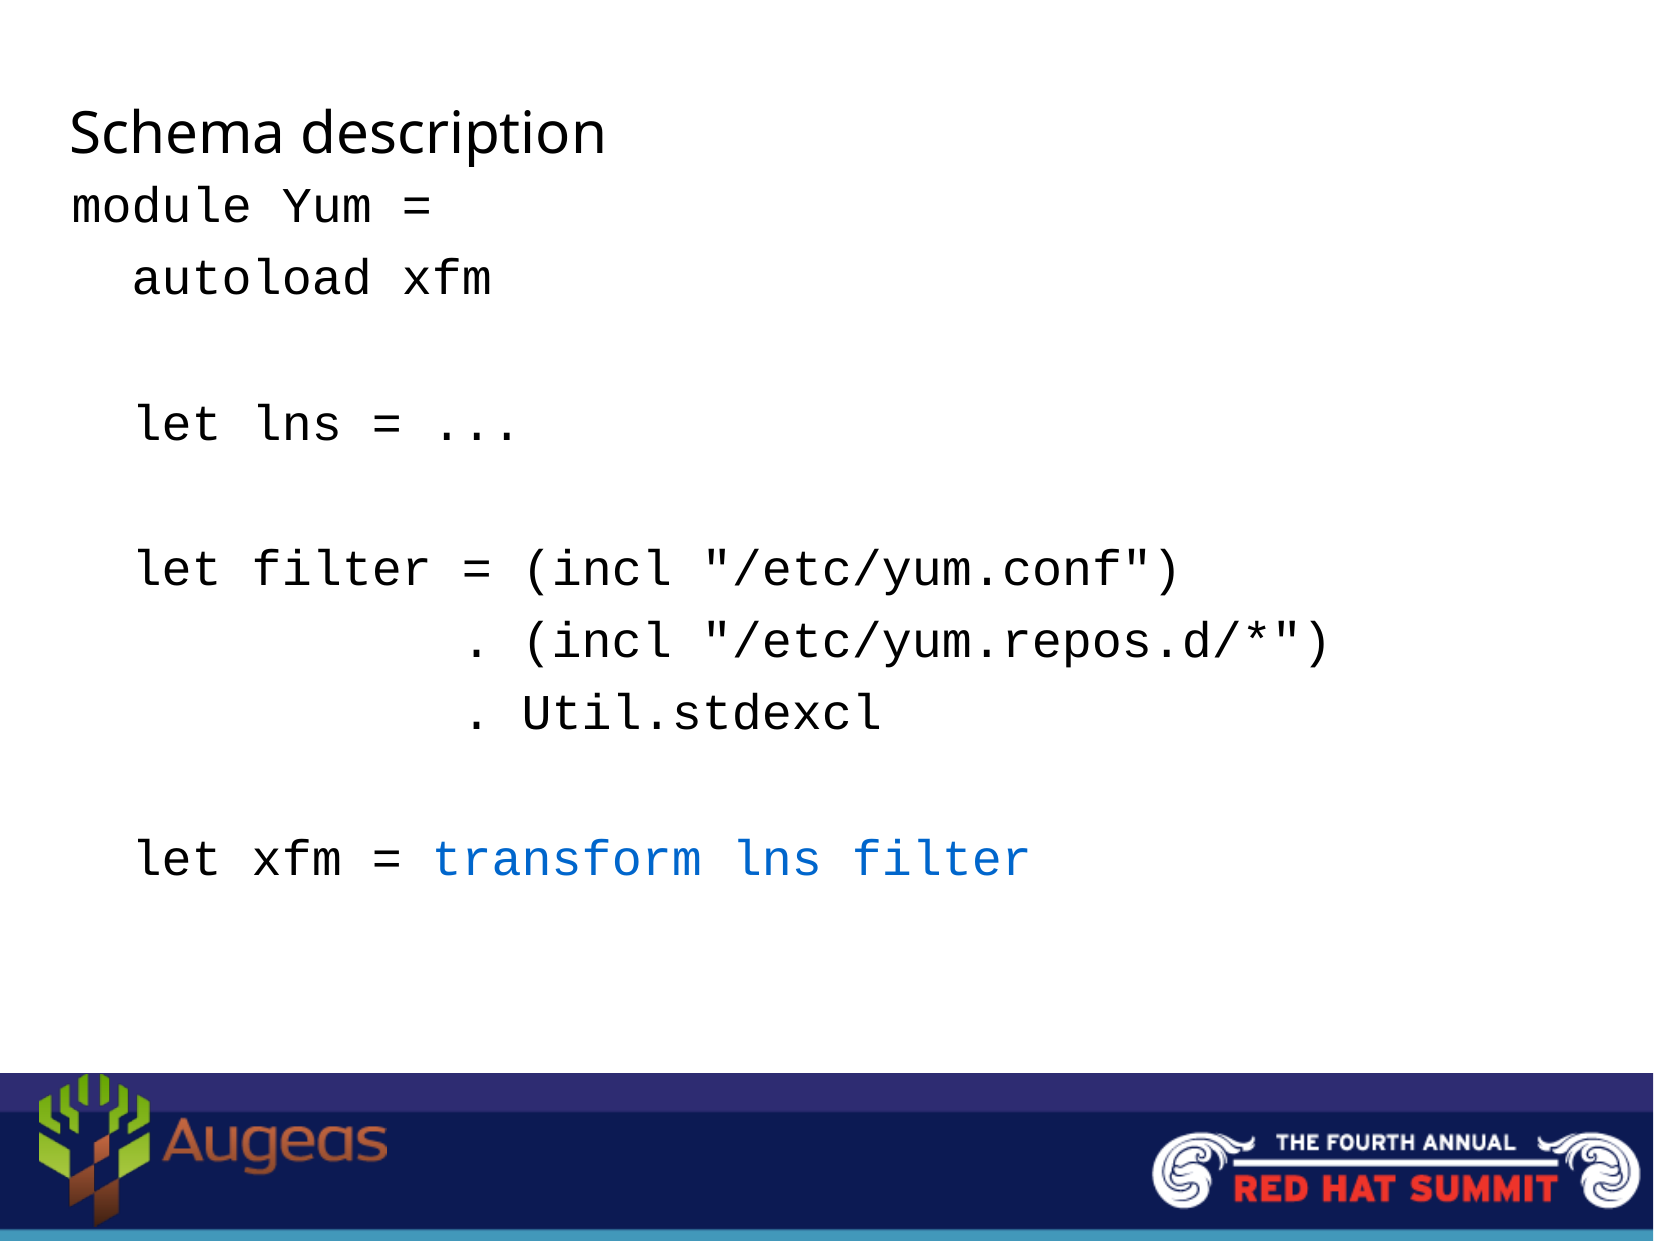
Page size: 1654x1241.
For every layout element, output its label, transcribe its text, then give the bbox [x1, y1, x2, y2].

picture [0, 1073, 1654, 1241]
title Schema description [69, 71, 1501, 190]
list module Yum = autoload xfm let lns = ... let filter = (incl "/etc/yum.conf") . (incl "/etc/yum.repos.d/*") . Util.stdexcl let xfm = transform lns filter [71, 180, 1495, 1089]
